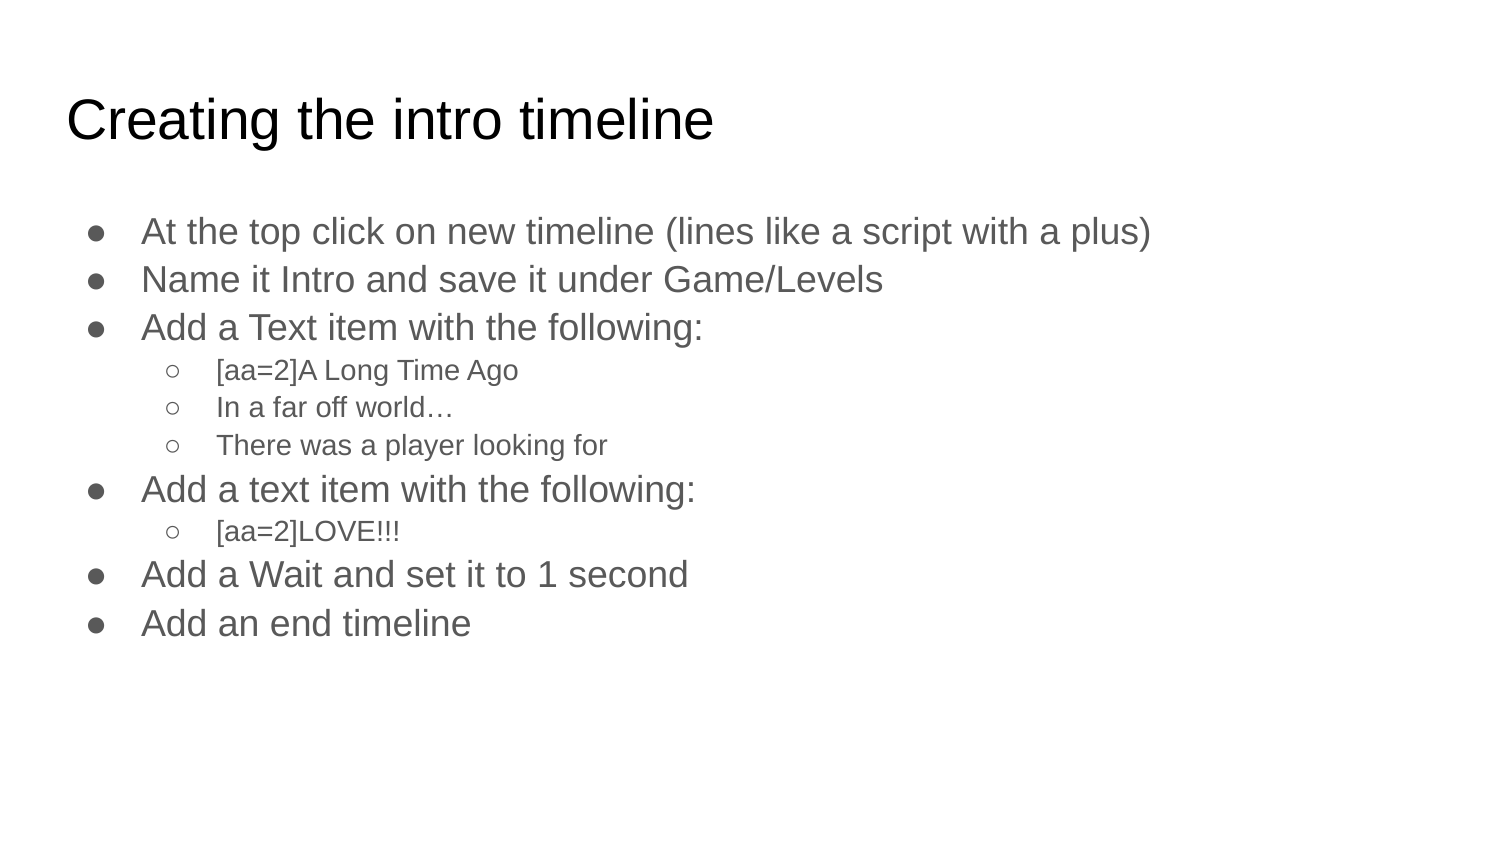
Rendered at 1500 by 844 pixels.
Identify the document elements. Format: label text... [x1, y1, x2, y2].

list At the top click on new timeline (lines like a script with a plus) Name it Intro and save it under Game/Levels Add a Text item with the following: [aa=2]A Long Time Ago In a far off world… There was a player looking for Add a text item with the following: [aa=2]LOVE!!! Add a Wait and set it to 1 second Add an end timeline [51, 189, 1449, 750]
title Creating the intro timeline [51, 72, 1449, 167]
